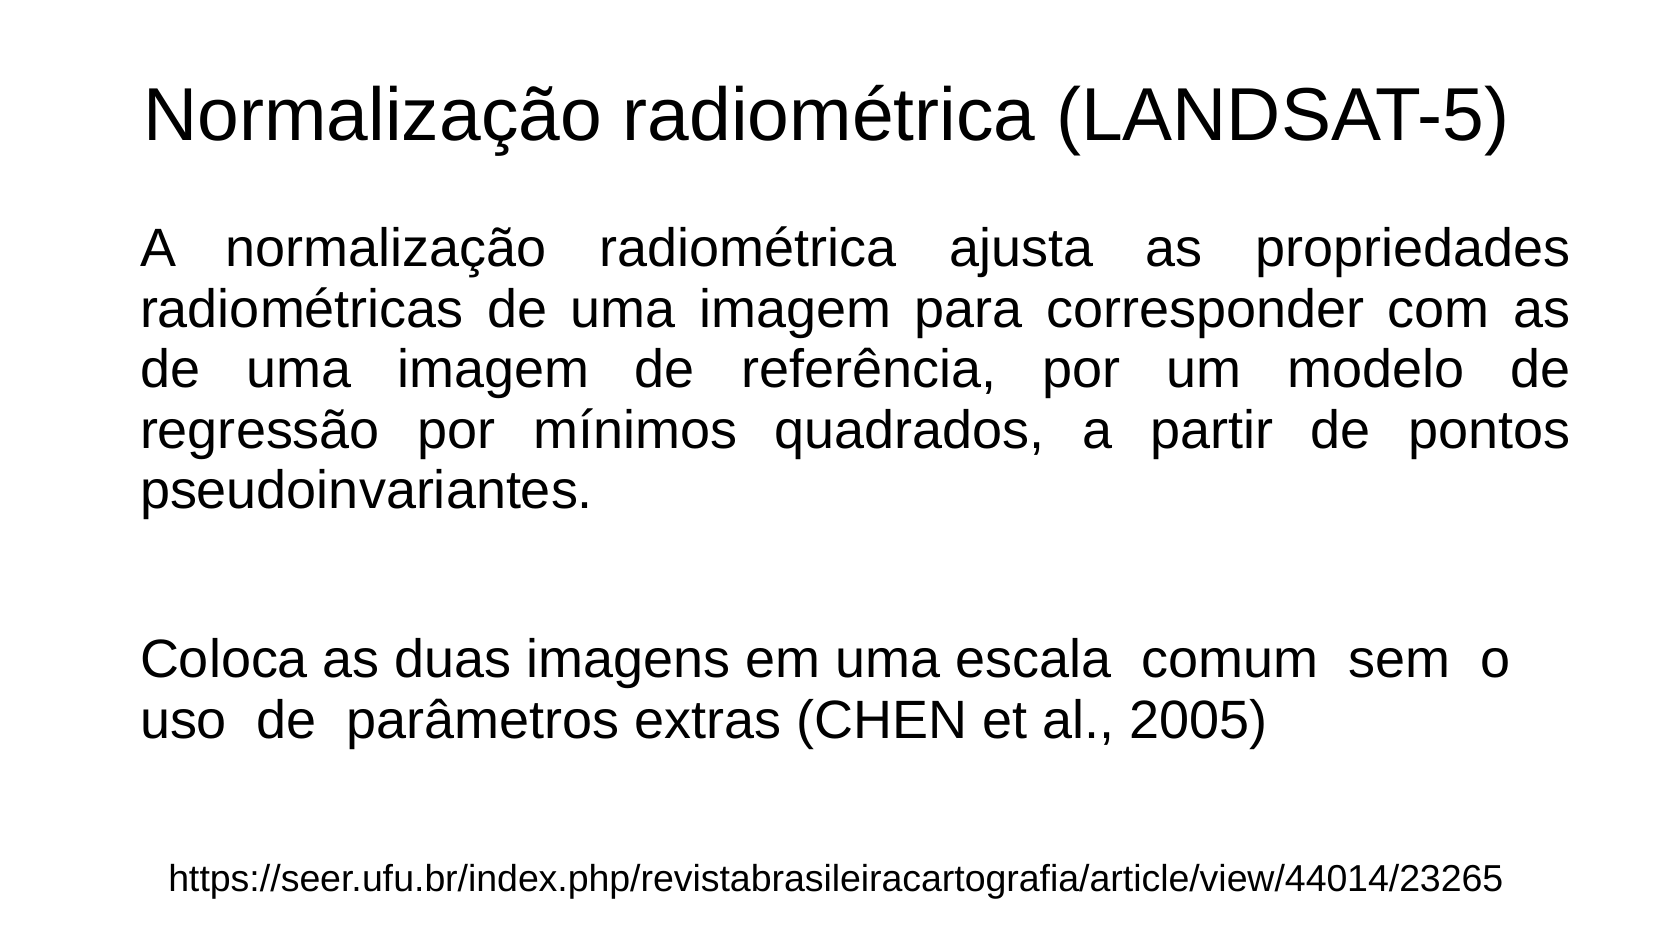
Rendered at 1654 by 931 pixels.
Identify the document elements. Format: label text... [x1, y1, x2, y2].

title Normalização radiométrica (LANDSAT-5) [82, 37, 1571, 193]
list A normalização radiométrica ajusta as propriedades radiométricas de uma imagem para corresponder com as de uma imagem de referência, por um modelo de regressão por mínimos quadrados, a partir de pontos pseudoinvariantes. Coloca as duas imagens em uma escala comum sem o uso de parâmetros extras (CHEN et al., 2005) [82, 217, 1571, 758]
text_box https://seer.ufu.br/index.php/revistabrasileiracartografia/article/view/44014/23265 [153, 850, 1654, 931]
